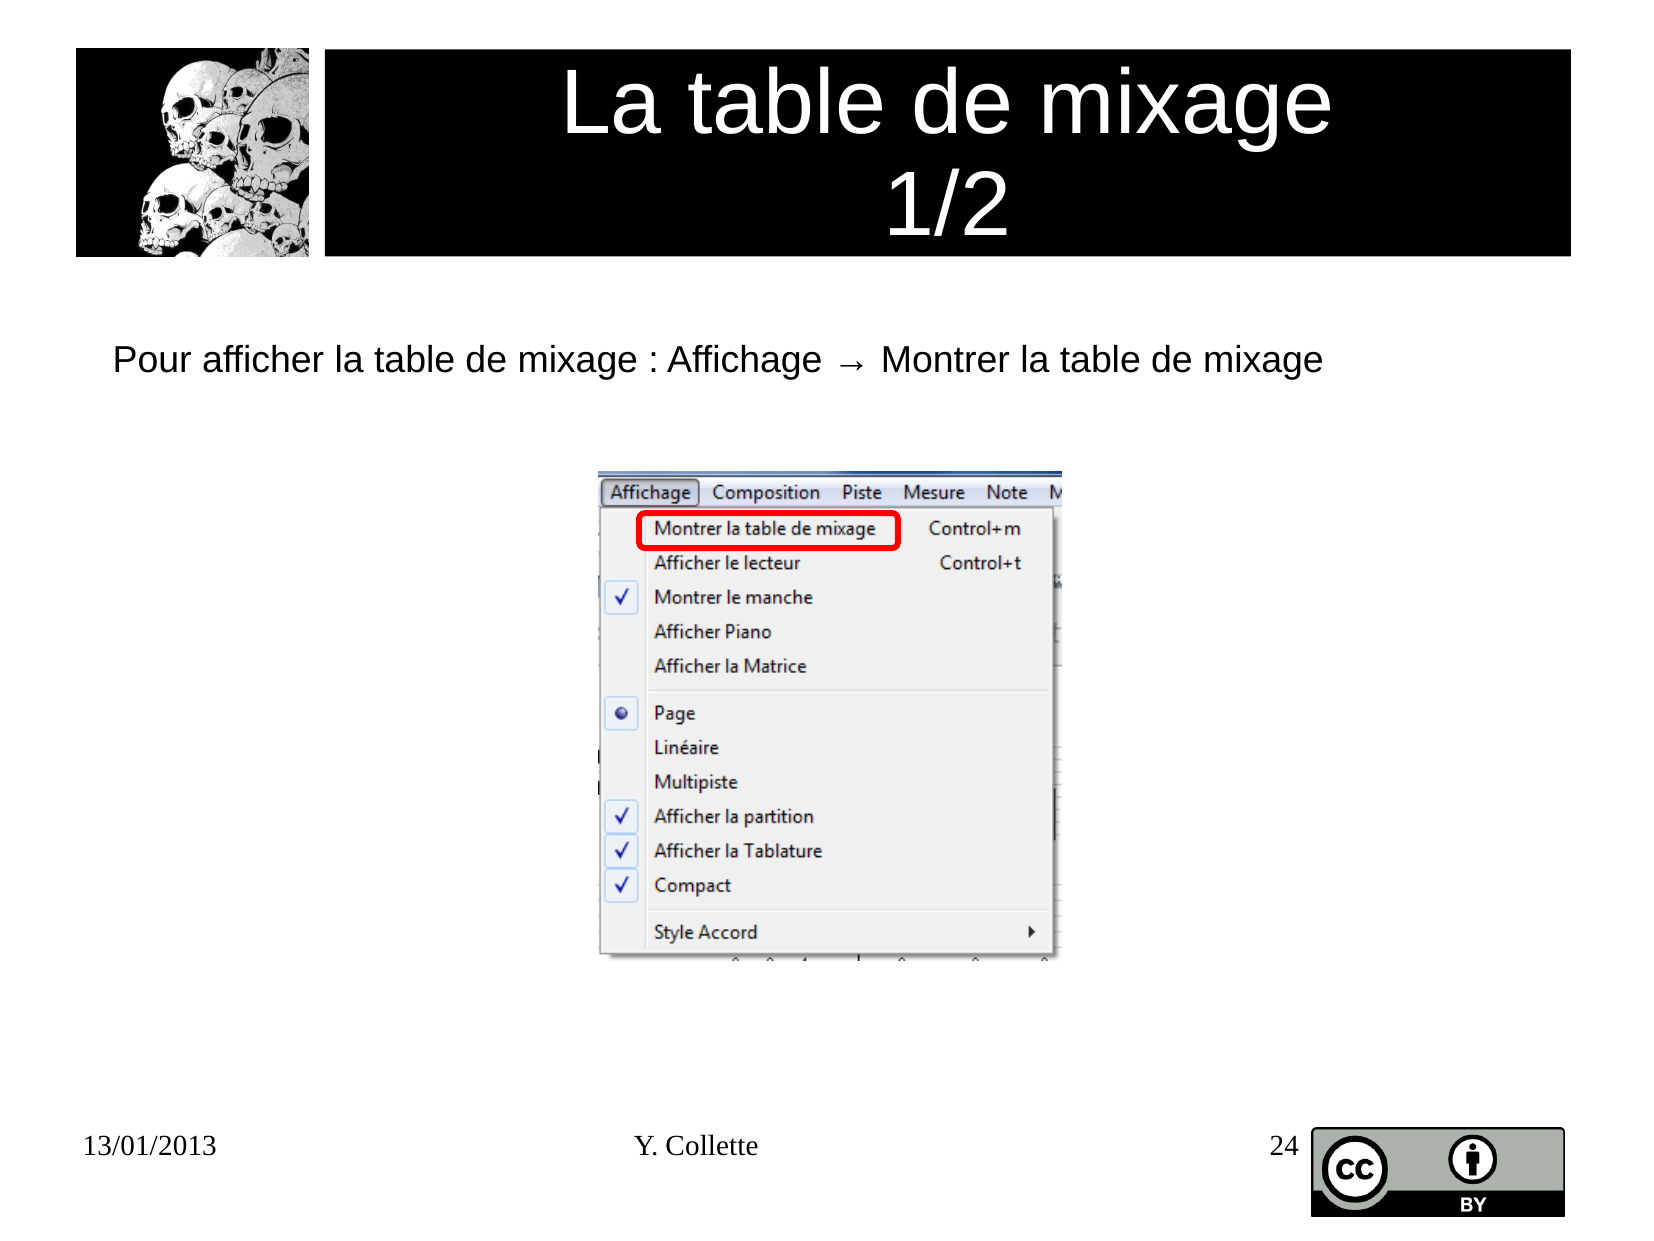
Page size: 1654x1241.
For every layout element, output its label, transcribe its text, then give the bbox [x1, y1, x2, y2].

picture [76, 48, 309, 257]
picture [598, 471, 1062, 961]
title La table de mixage 1/2 [324, 49, 1571, 257]
text_box Pour afficher la table de mixage : Affichage → Montrer la table de mixage [97, 331, 1575, 388]
picture [1311, 1127, 1565, 1217]
